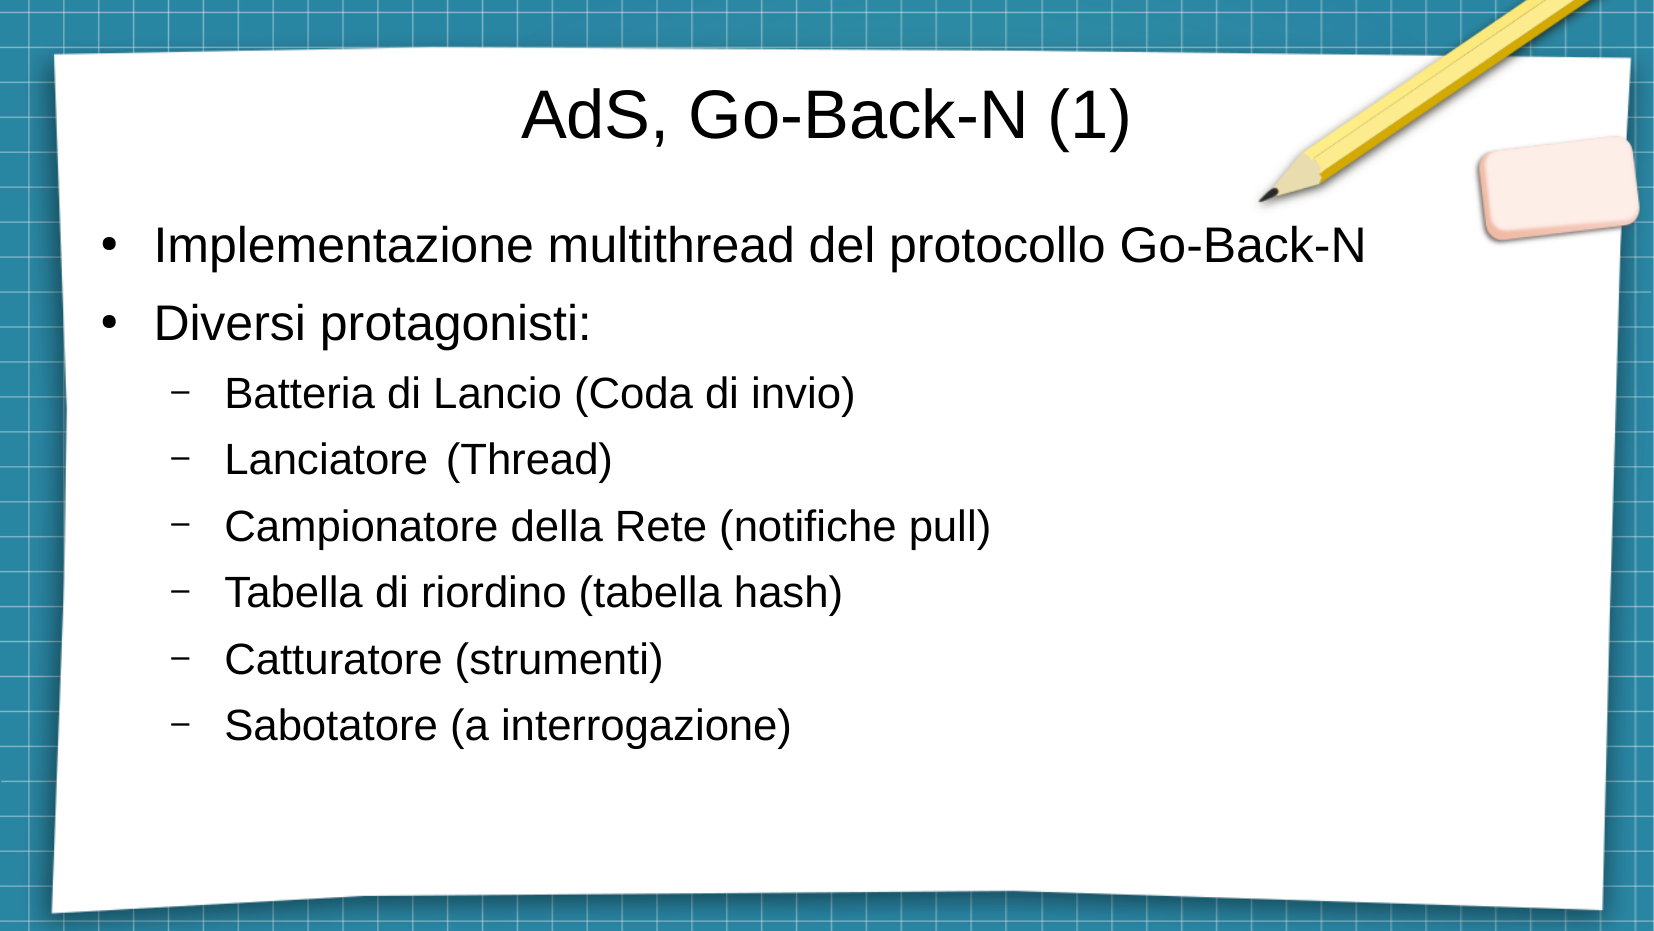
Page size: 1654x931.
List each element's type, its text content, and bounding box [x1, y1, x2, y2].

title AdS, Go-Back-N (1) [82, 37, 1571, 193]
picture [0, 0, 1654, 931]
list Implementazione multithread del protocollo Go-Back-N Diversi protagonisti: Batteria di Lancio (Coda di invio) Lanciatore (Thread) Campionatore della Rete (notifiche pull) Tabella di riordino (tabella hash) Catturatore (strumenti) Sabotatore (a interrogazione) [82, 217, 1571, 758]
